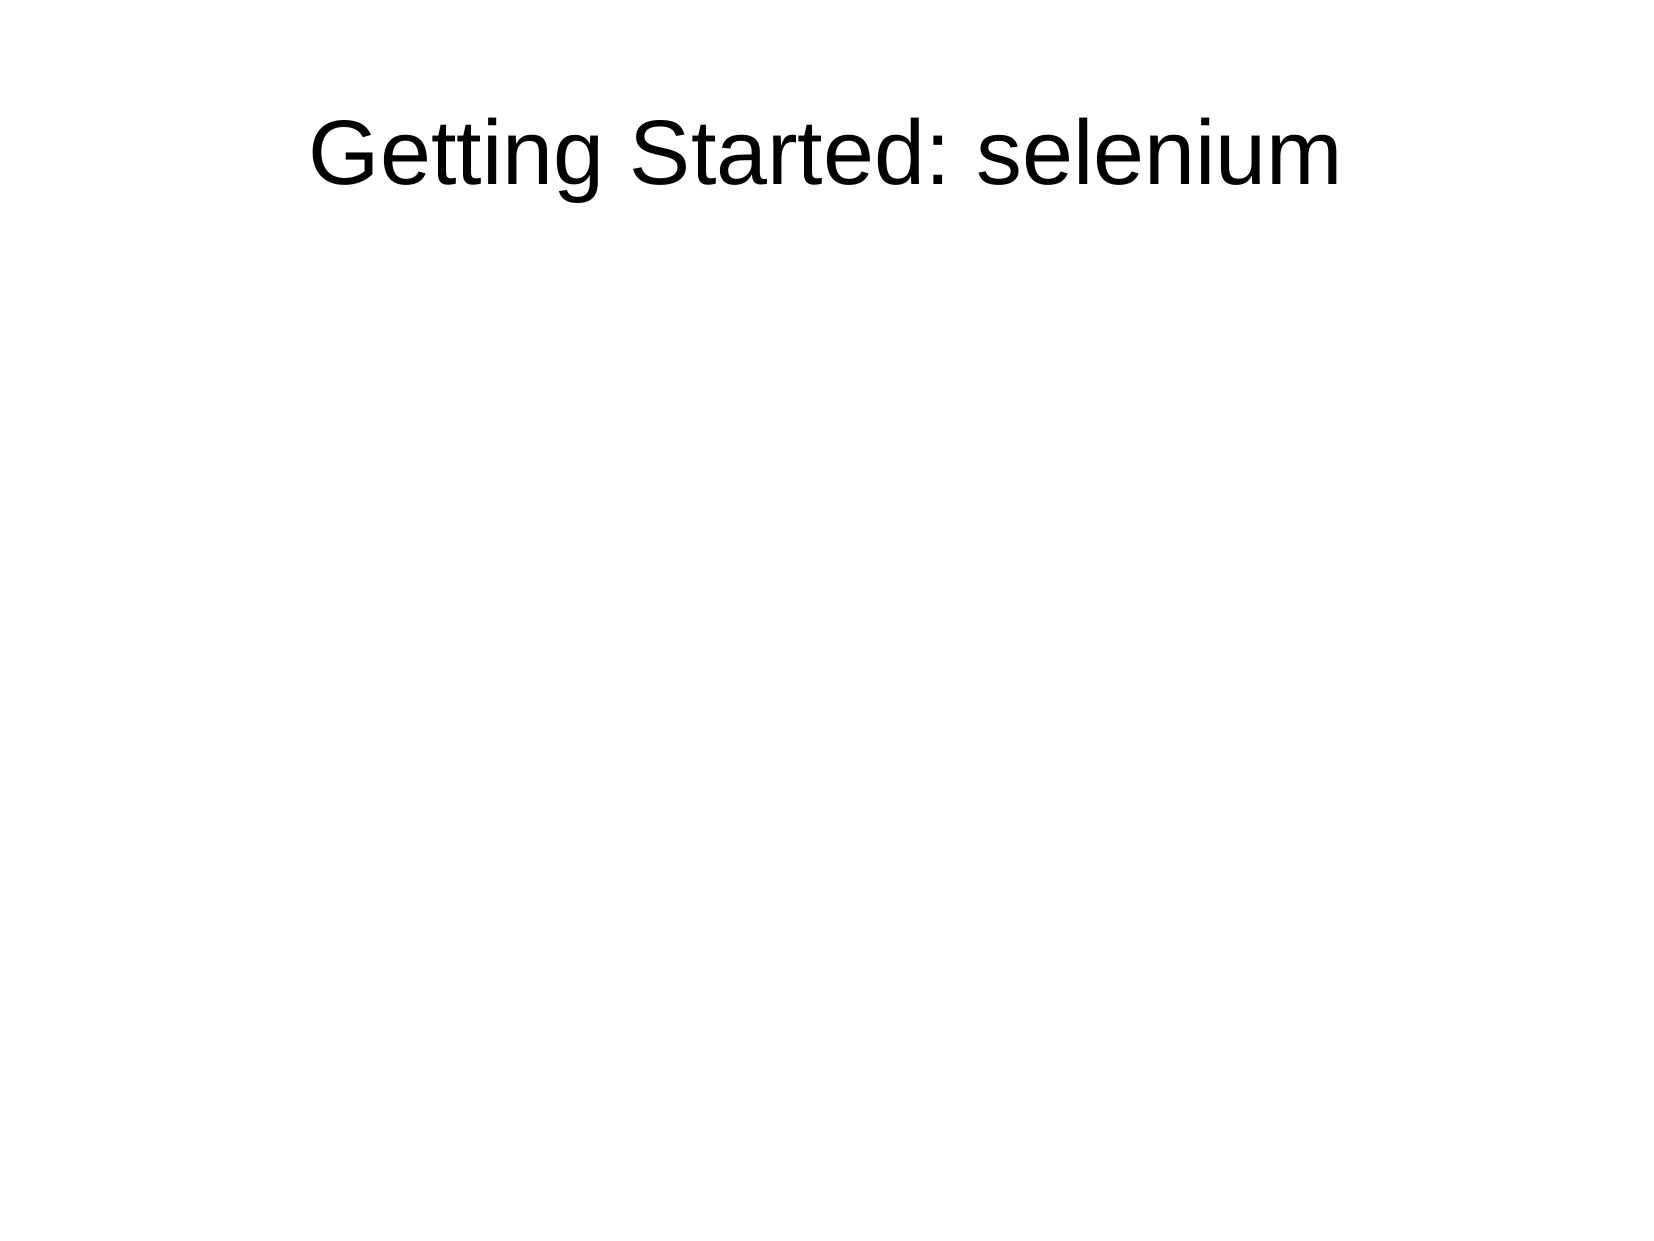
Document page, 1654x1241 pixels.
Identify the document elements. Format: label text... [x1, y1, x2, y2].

title Getting Started: selenium [82, 49, 1571, 257]
